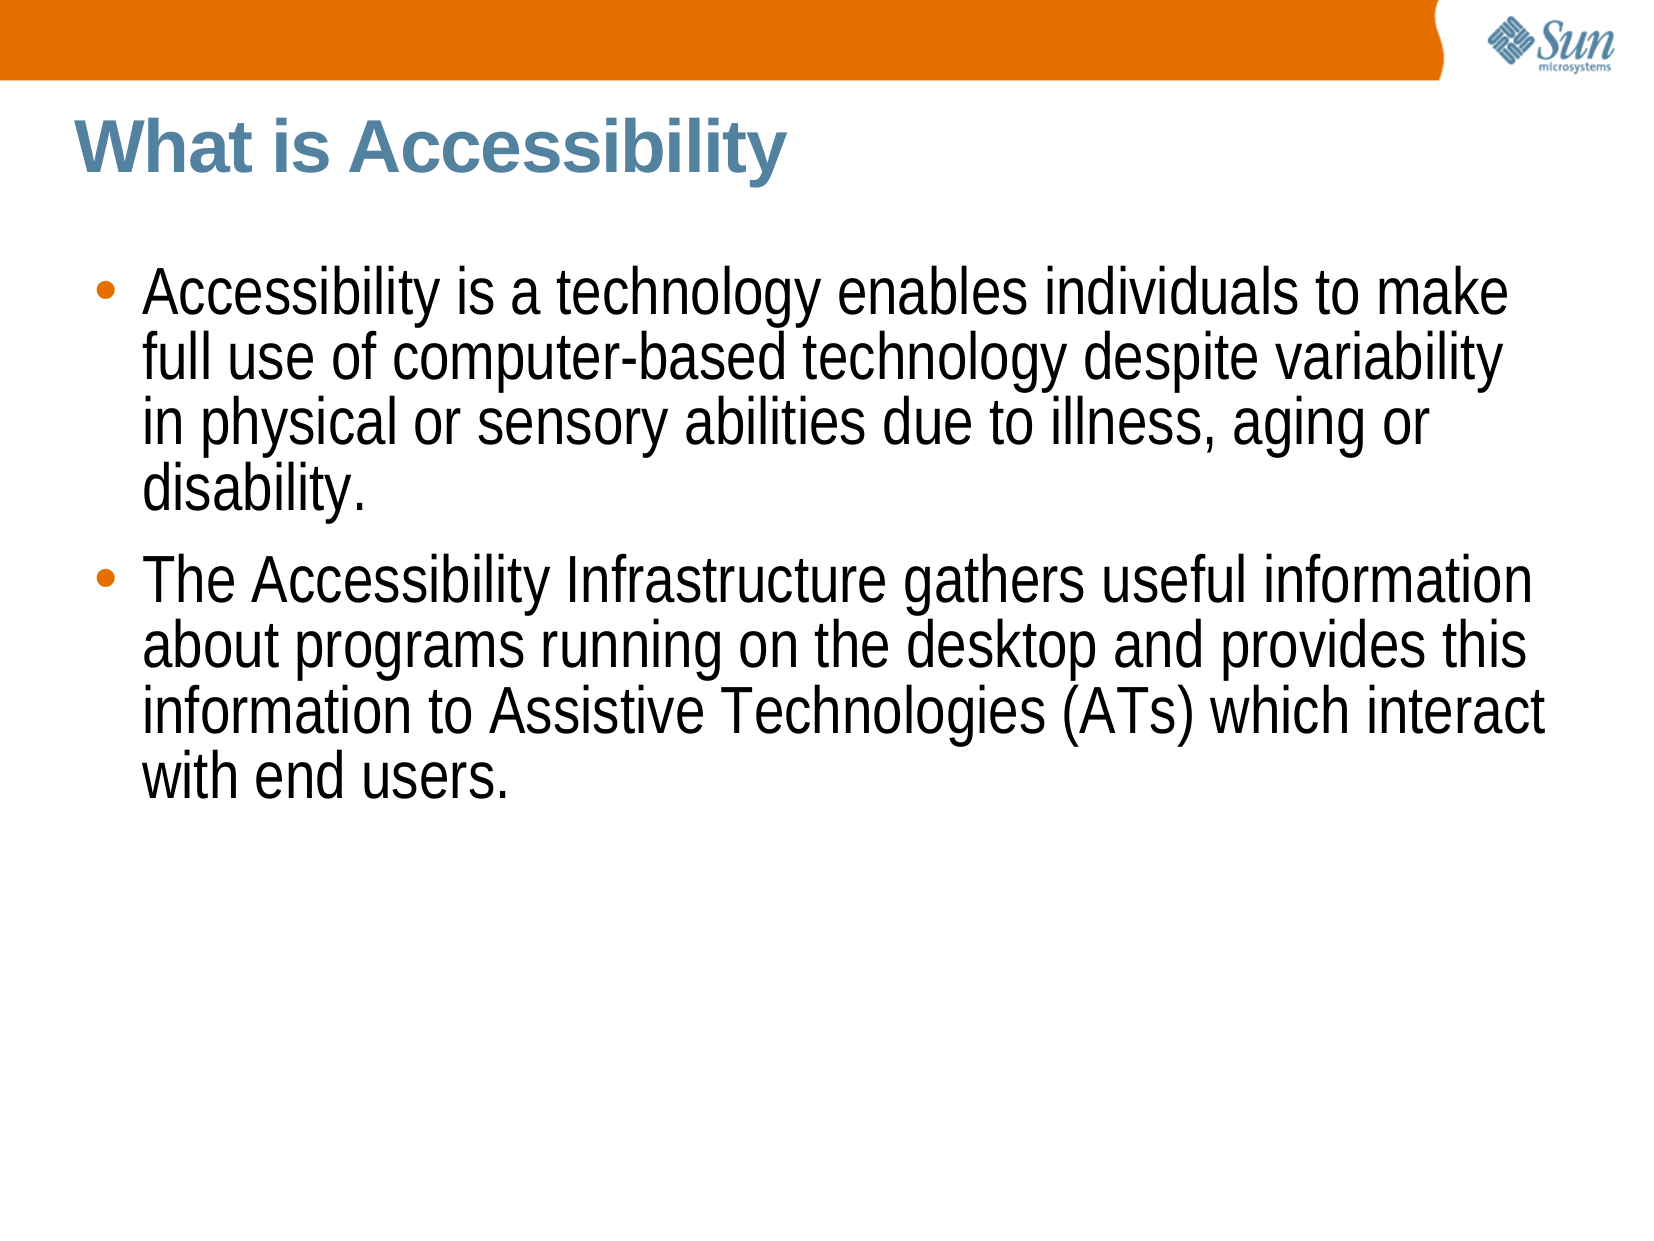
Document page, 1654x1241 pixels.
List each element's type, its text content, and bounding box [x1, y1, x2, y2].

title What is Accessibility [74, 112, 1564, 206]
list Accessibility is a technology enables individuals to make full use of computer-based technology despite variability in physical or sensory abilities due to illness, aging or disability. The Accessibility Infrastructure gathers useful information about programs running on the desktop and provides this information to Assistive Technologies (ATs) which interact with end users. [74, 262, 1564, 1092]
picture [0, 0, 1654, 83]
